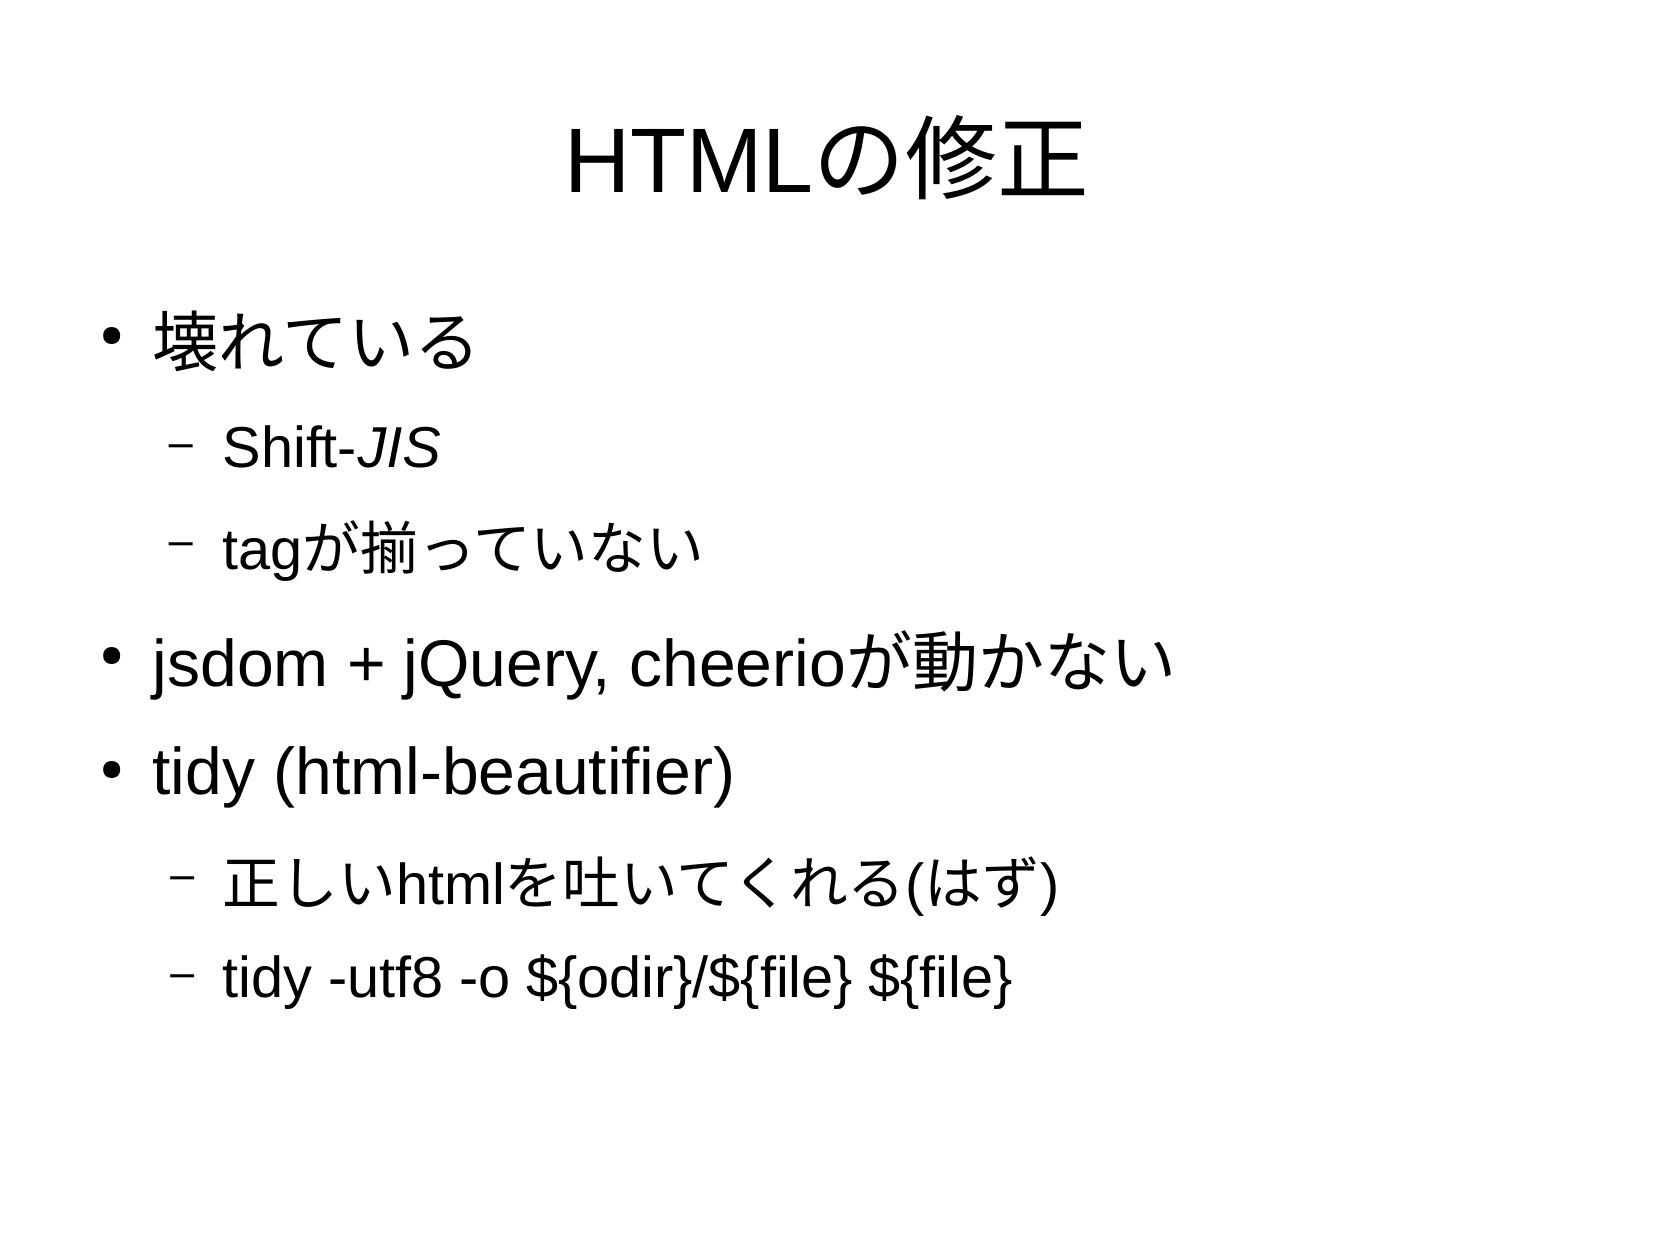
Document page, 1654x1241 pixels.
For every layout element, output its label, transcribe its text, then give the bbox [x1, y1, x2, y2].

list 壊れている Shift-JIS tagが揃っていない jsdom + jQuery, cheerioが動かない tidy (html-beautifier) 正しいhtmlを吐いてくれる(はず) tidy -utf8 -o ${odir}/${file} ${file} [82, 290, 1571, 1010]
title HTMLの修正 [82, 49, 1571, 257]
